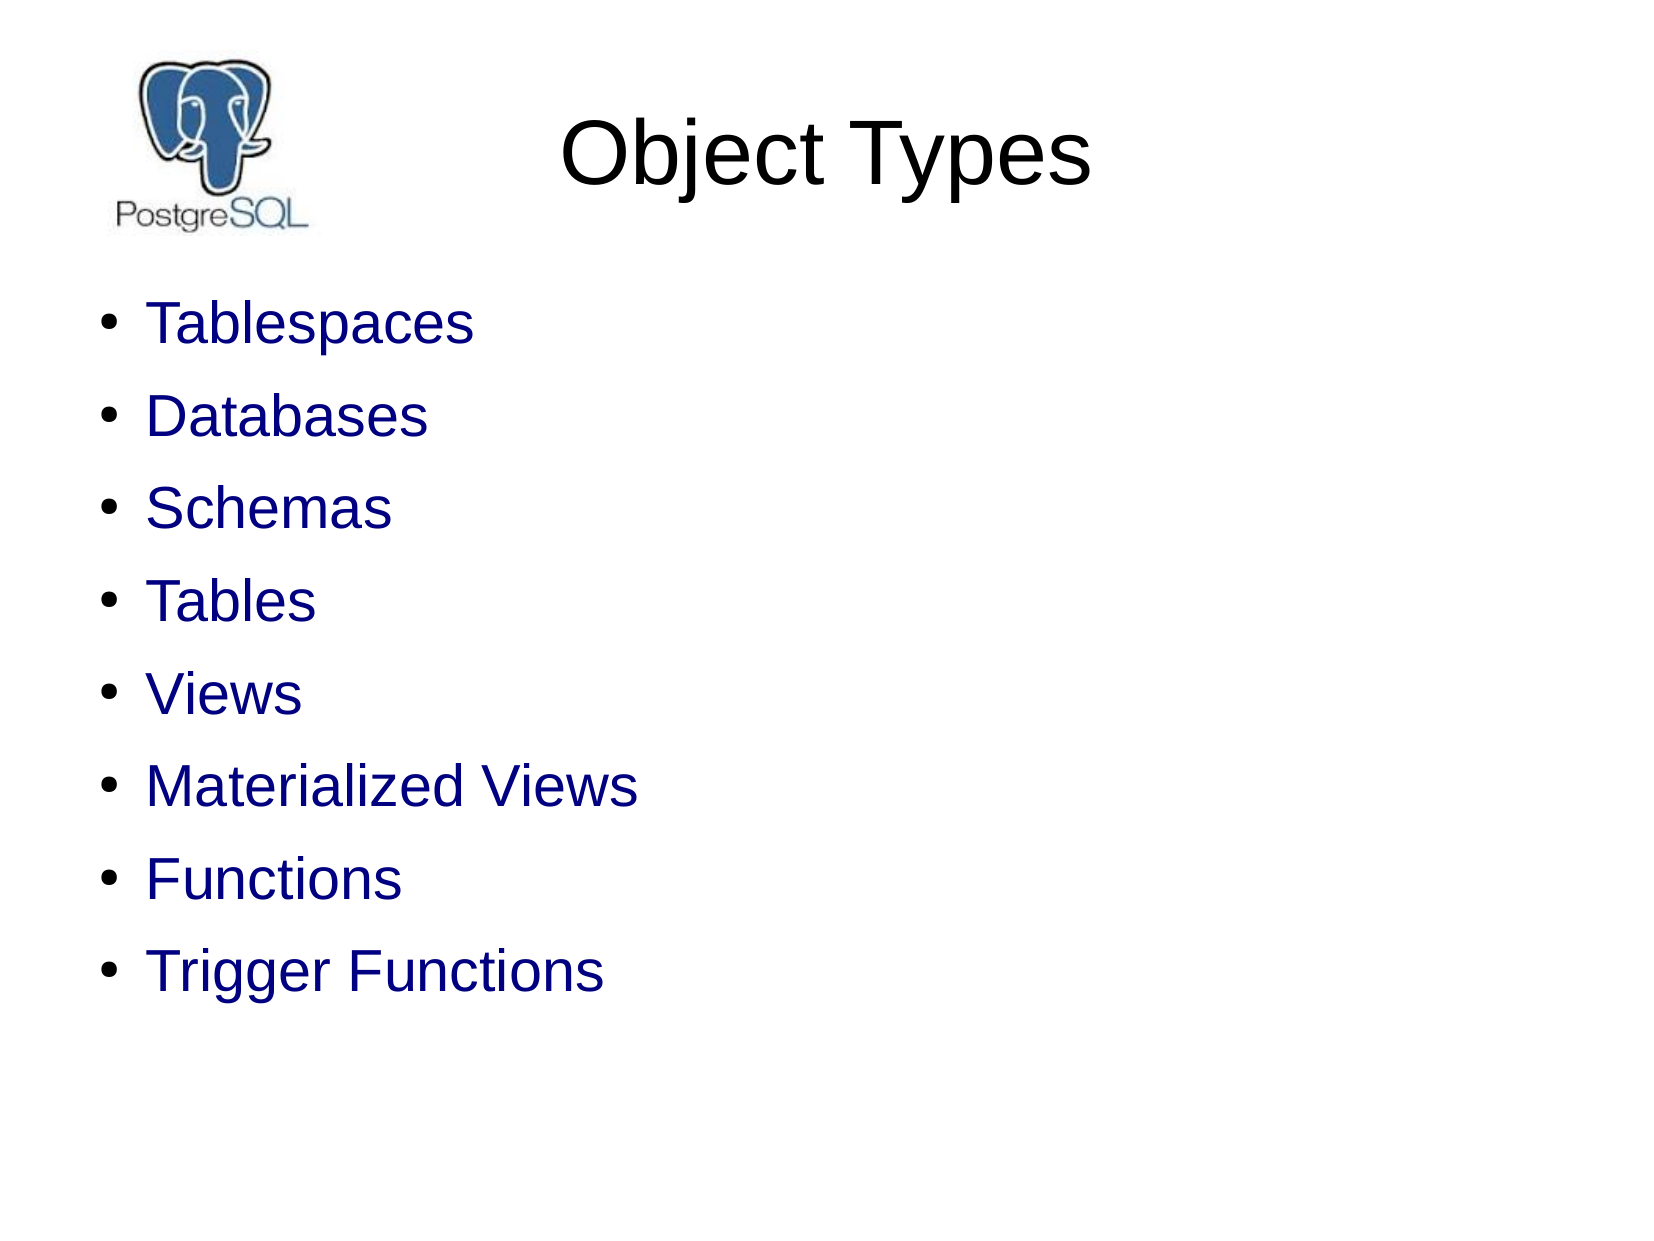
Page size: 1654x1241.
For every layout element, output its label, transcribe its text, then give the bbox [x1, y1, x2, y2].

title Object Types [82, 49, 1571, 257]
list Tablespaces Databases Schemas Tables Views Materialized Views Functions Trigger Functions [82, 290, 1538, 1010]
picture [58, 50, 356, 237]
